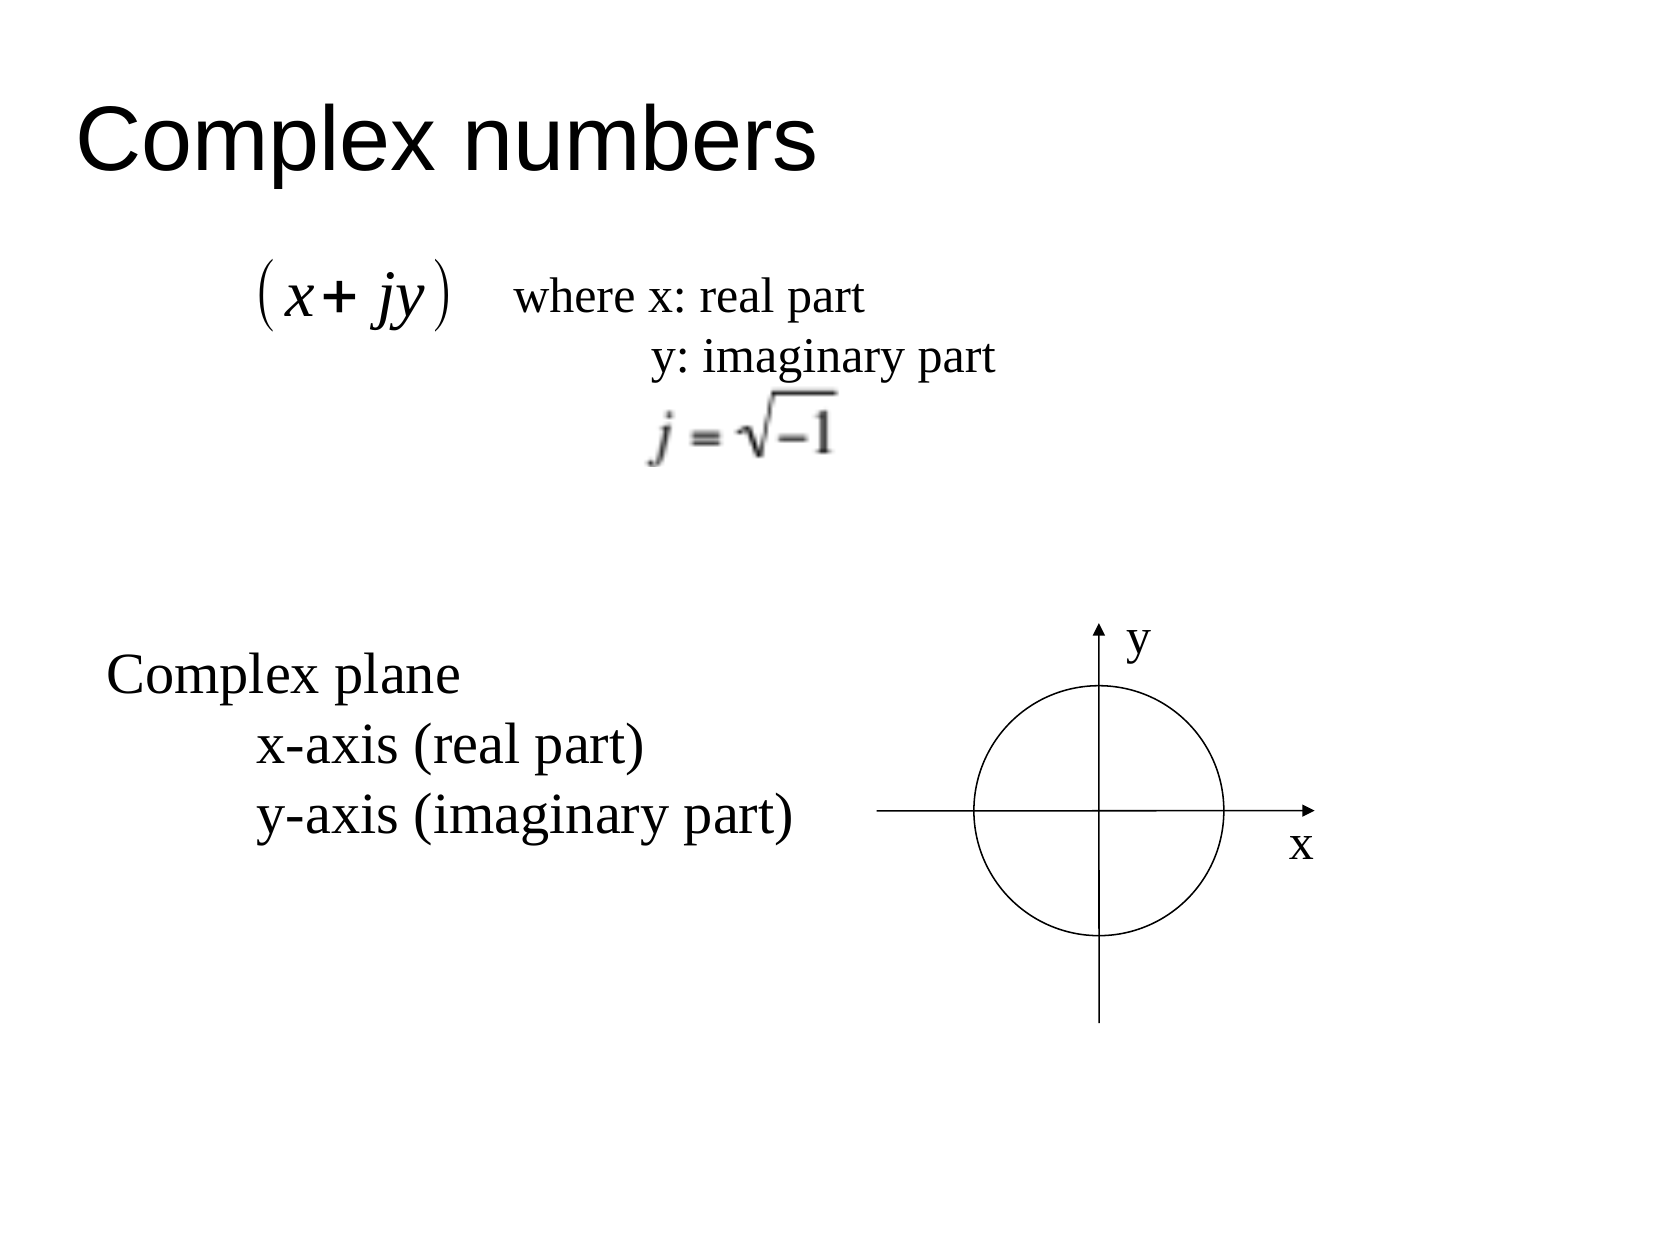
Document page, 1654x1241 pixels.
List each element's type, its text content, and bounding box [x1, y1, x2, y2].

text_box Complex plane x-axis (real part) y-axis (imaginary part) [91, 623, 810, 853]
picture [639, 385, 840, 467]
text_box [973, 685, 1098, 810]
chart [249, 255, 460, 336]
text_box y [1111, 592, 1167, 672]
text_box [973, 812, 1098, 936]
text_box [1100, 812, 1224, 936]
title Complex numbers [75, 44, 1425, 233]
text_box where x: real part y: imaginary part [498, 255, 1024, 391]
text_box [1100, 685, 1224, 809]
text_box x [1274, 798, 1329, 878]
